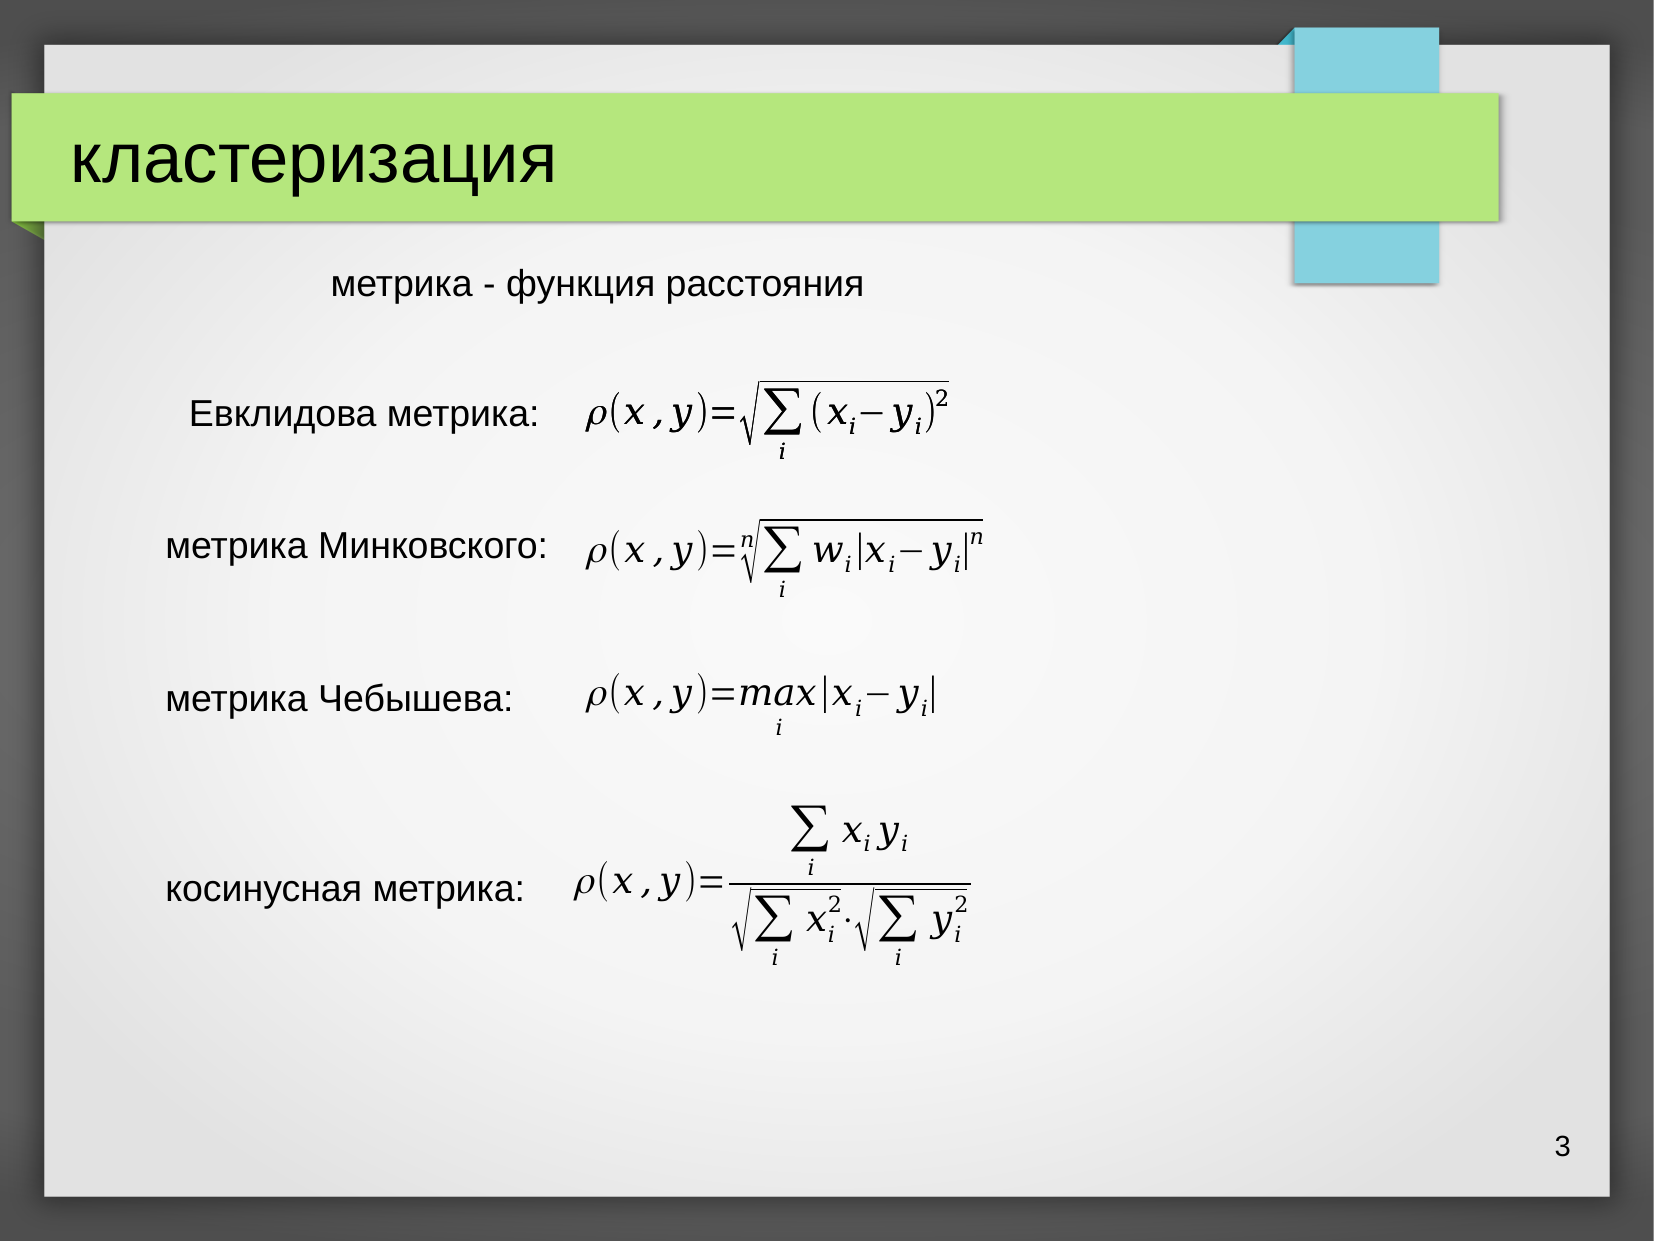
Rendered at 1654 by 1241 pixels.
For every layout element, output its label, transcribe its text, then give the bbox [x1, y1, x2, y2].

subtitle метрика - функция расстояния [330, 259, 993, 307]
text_box косинусная метрика: [165, 850, 567, 926]
title кластеризация [70, 118, 1205, 199]
chart [566, 803, 978, 972]
chart [578, 517, 990, 603]
picture [0, 0, 1654, 1241]
text_box Евклидова метрика: [188, 389, 567, 437]
chart [578, 671, 946, 742]
text_box метрика Минковского: [165, 507, 567, 583]
text_box метрика Чебышева: [165, 661, 567, 737]
chart [578, 379, 956, 465]
